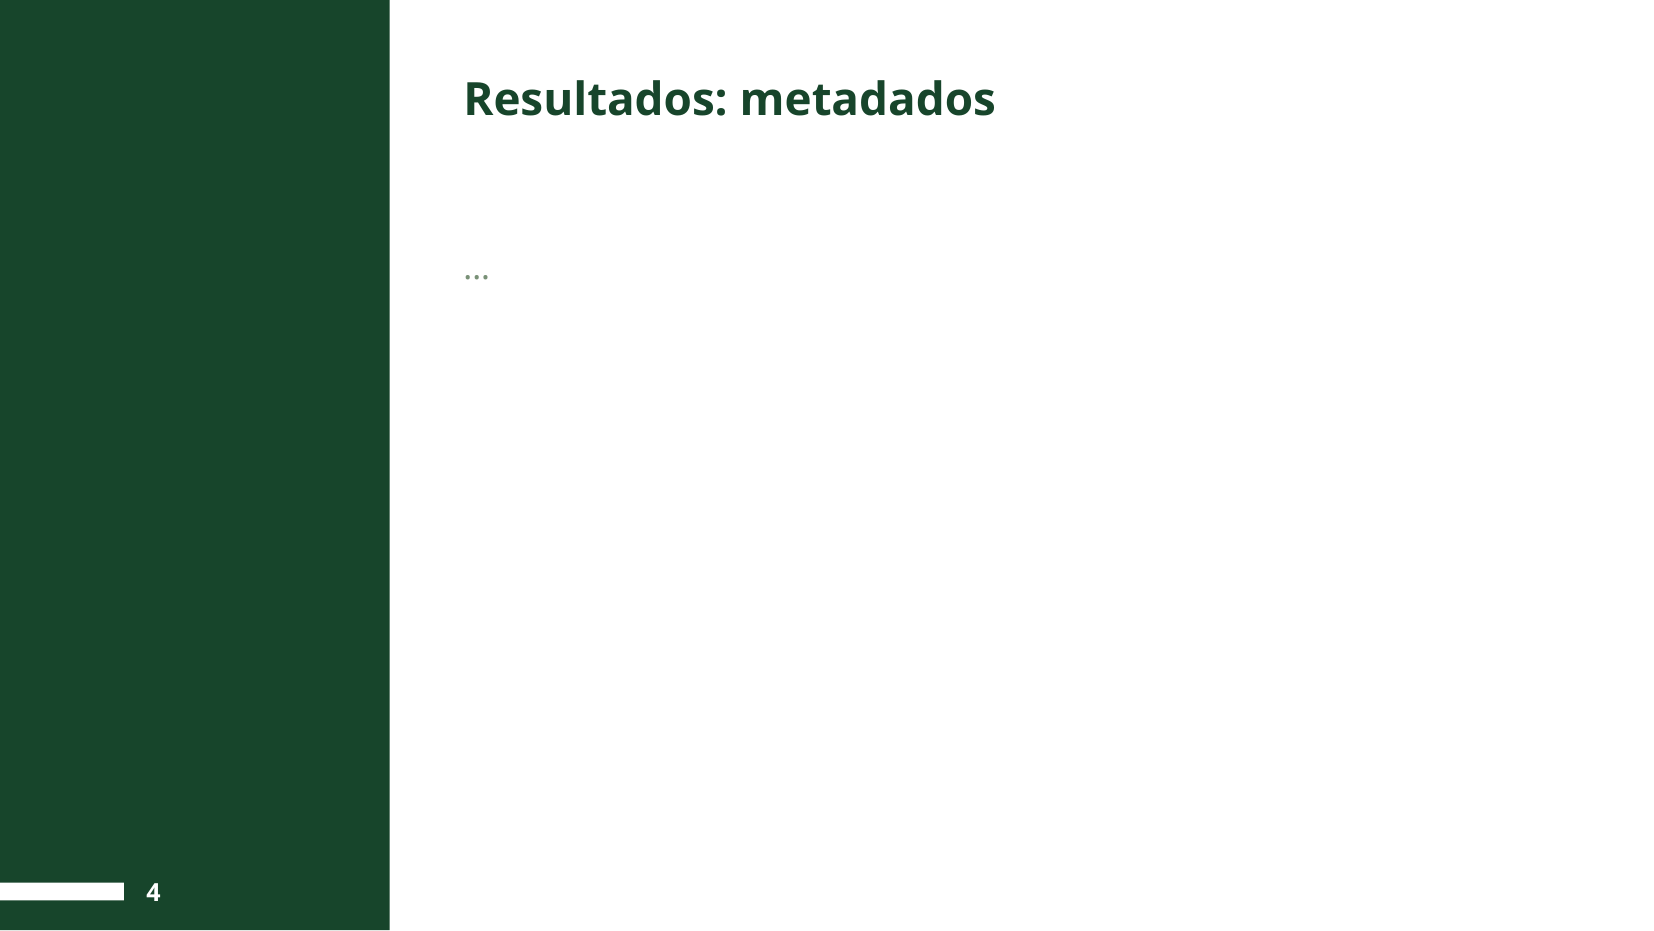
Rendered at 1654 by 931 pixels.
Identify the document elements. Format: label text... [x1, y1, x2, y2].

text_box Resultados: metadados [448, 59, 1601, 177]
text_box <número> [79, 870, 228, 913]
text_box [0, 0, 390, 931]
text_box ... [448, 236, 1601, 810]
